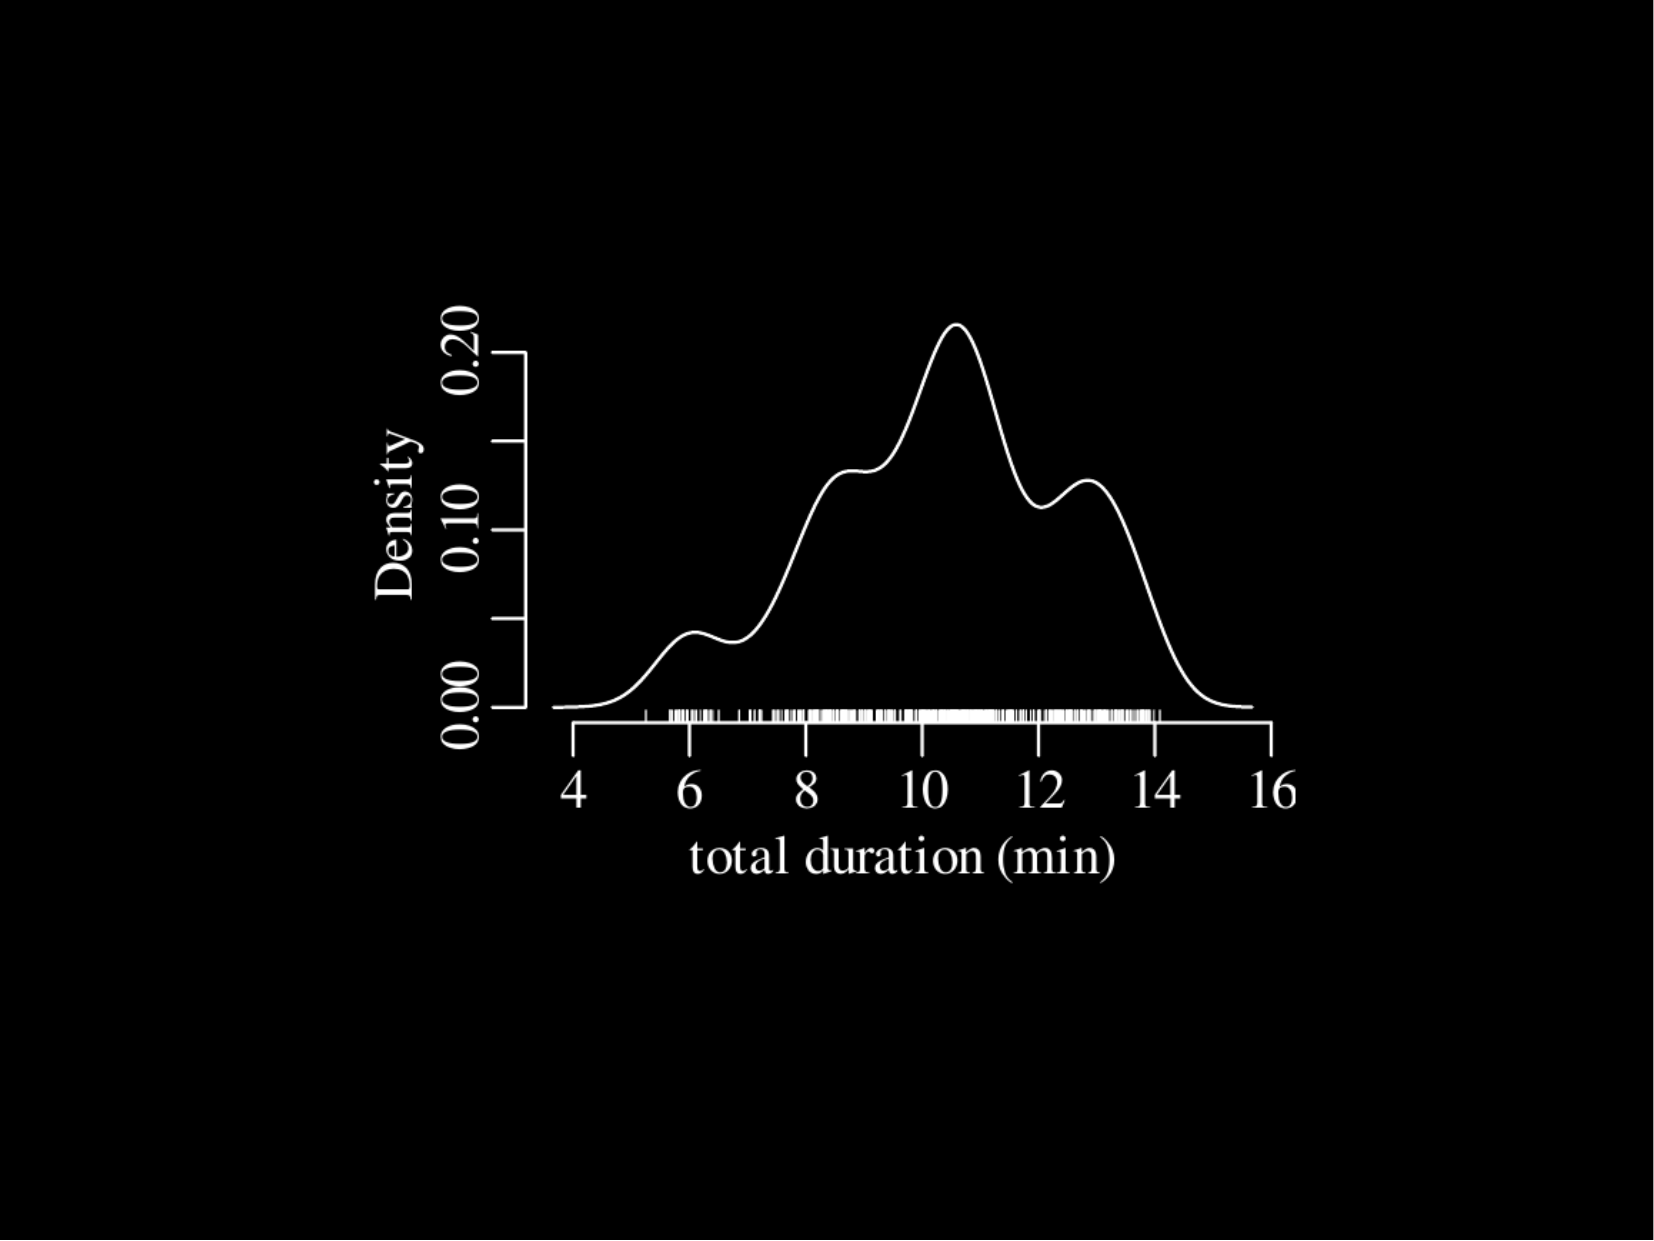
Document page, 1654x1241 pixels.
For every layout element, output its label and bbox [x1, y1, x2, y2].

picture [342, 271, 1300, 905]
